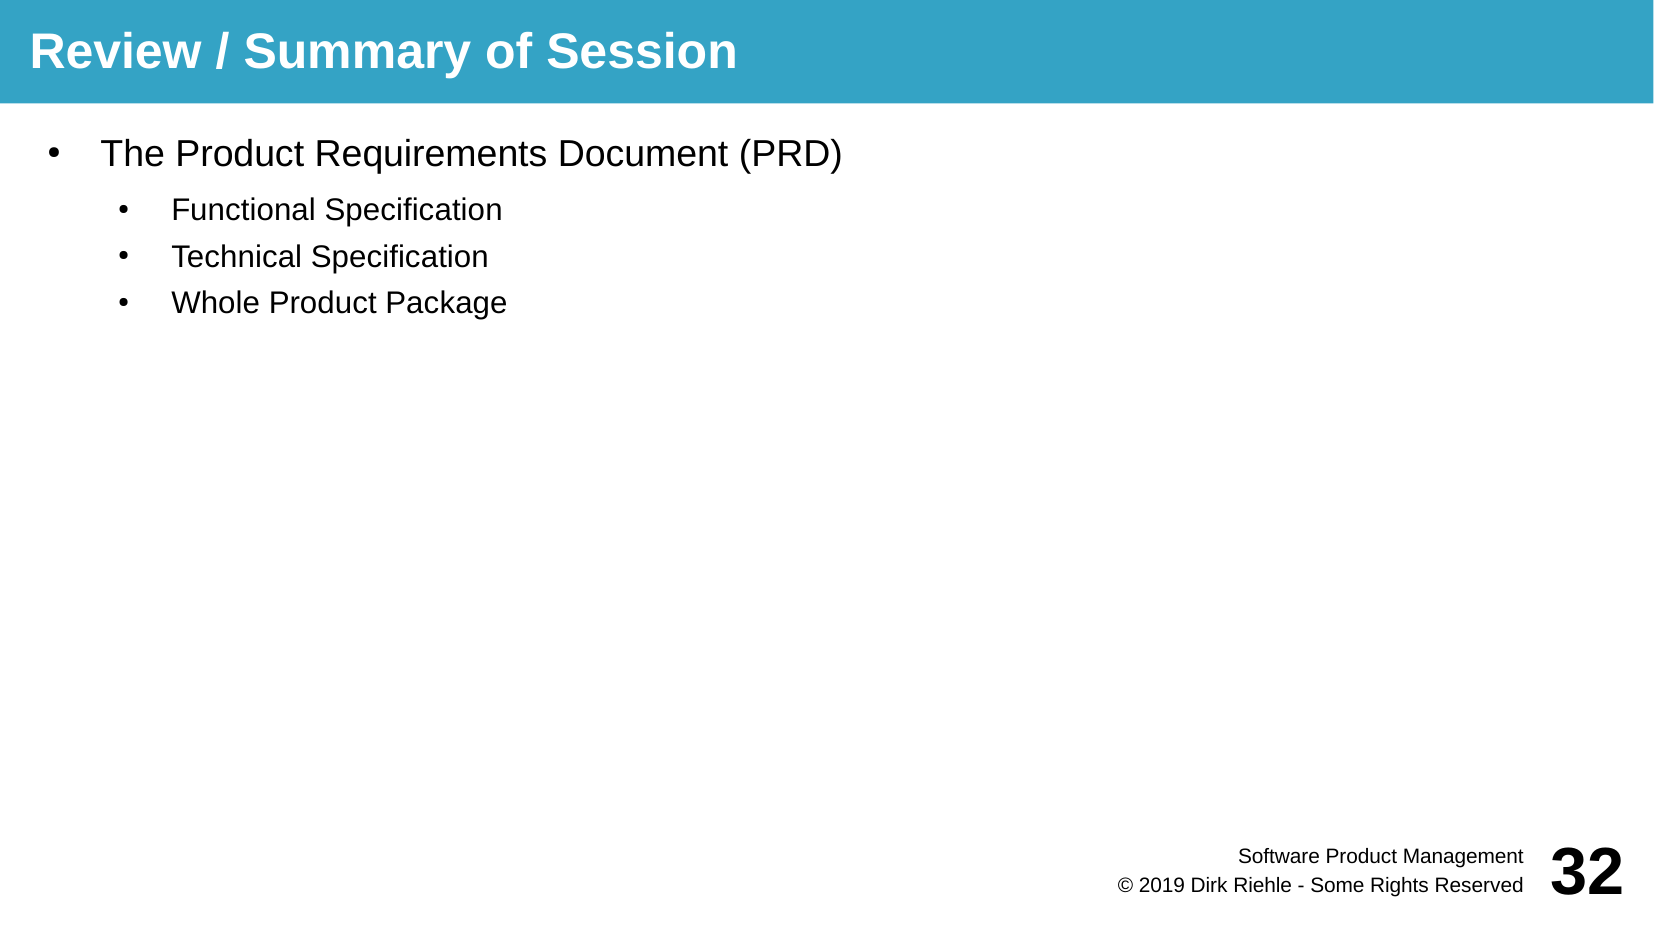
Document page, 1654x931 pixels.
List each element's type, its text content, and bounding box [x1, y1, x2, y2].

list The Product Requirements Document (PRD) Functional Specification Technical Specification Whole Product Package [29, 132, 1625, 813]
title Review / Summary of Session [0, 0, 1654, 104]
